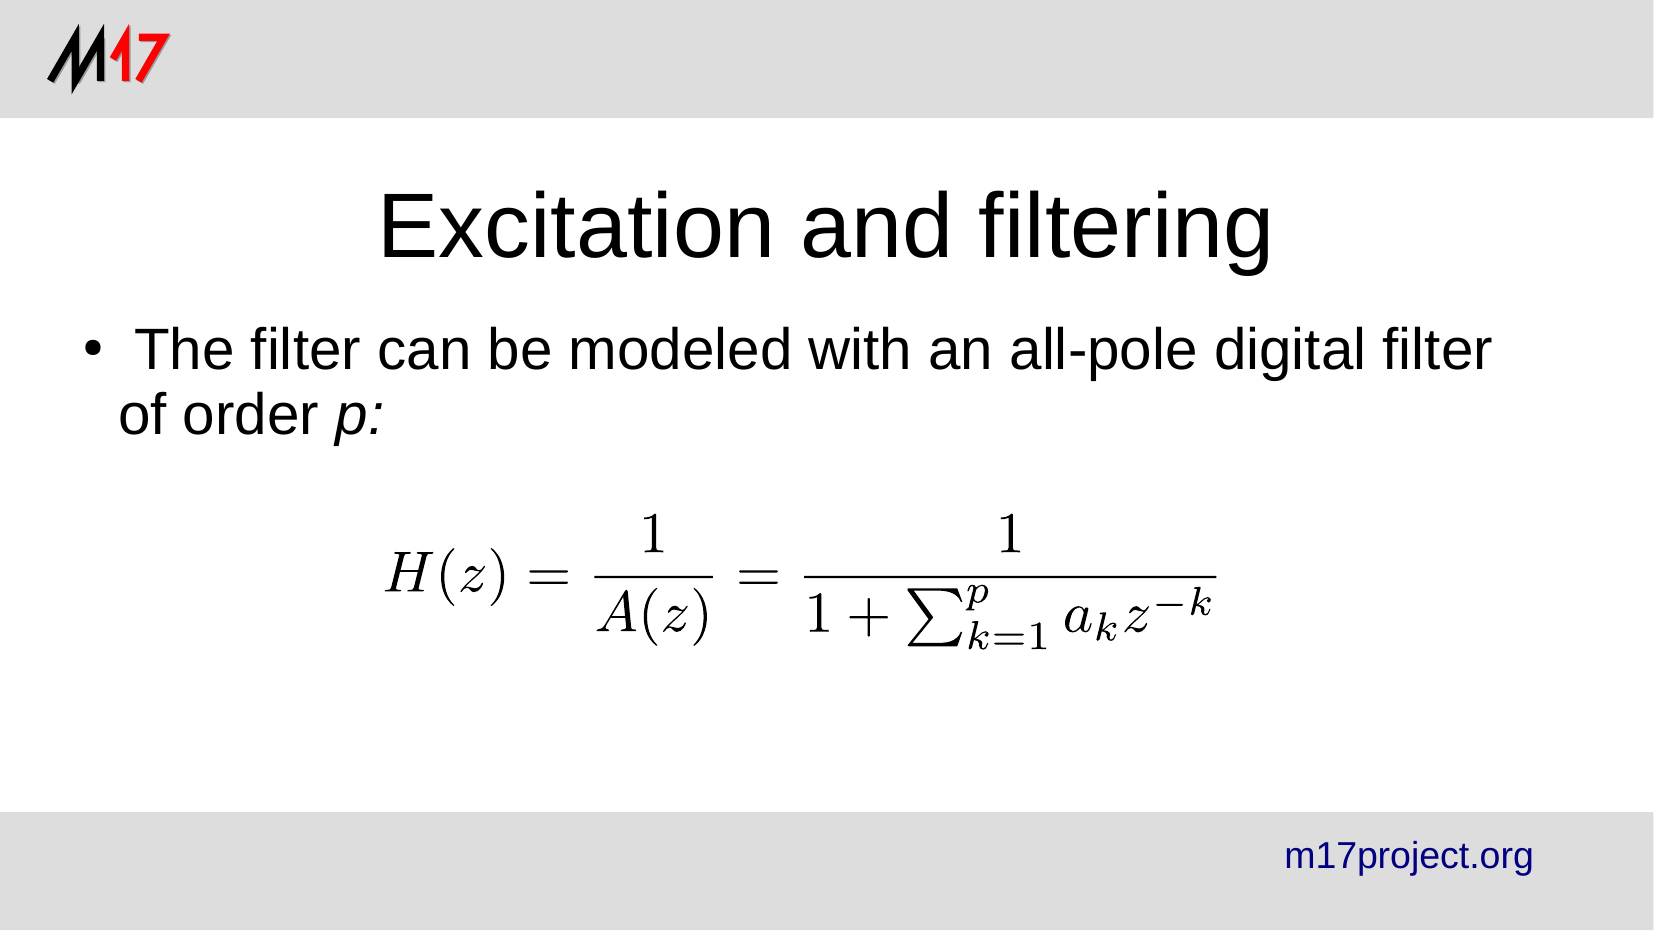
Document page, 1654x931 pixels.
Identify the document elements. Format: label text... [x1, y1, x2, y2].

text_box [0, 0, 1654, 119]
subtitle The filter can be modeled with an all-pole digital filter of order p: [82, 316, 1571, 812]
text_box [0, 812, 1654, 931]
picture [39, 16, 178, 102]
text_box m17project.org [1269, 826, 1654, 897]
text_box [384, 513, 1217, 650]
title Excitation and filtering [82, 147, 1571, 303]
